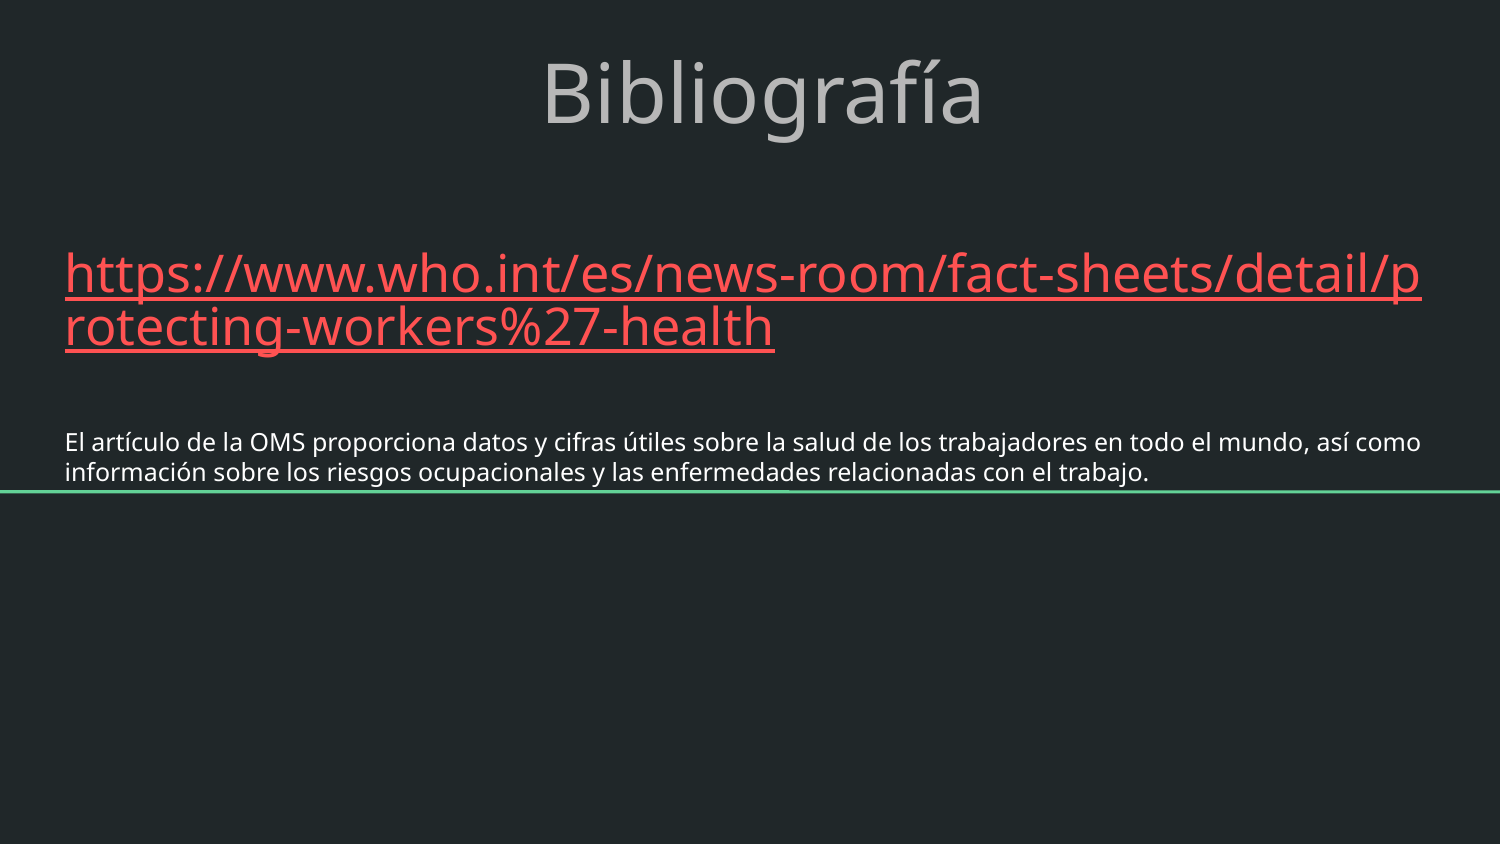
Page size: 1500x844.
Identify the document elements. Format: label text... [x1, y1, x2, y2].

text_box https://www.who.int/es/news-room/fact-sheets/detail/protecting-workers%27-health El artículo de la OMS proporciona datos y cifras útiles sobre la salud de los trabajadores en todo el mundo, así como información sobre los riesgos ocupacionales y las enfermedades relacionadas con el trabajo. [49, 225, 1451, 449]
title Bibliografía [97, 26, 1431, 156]
